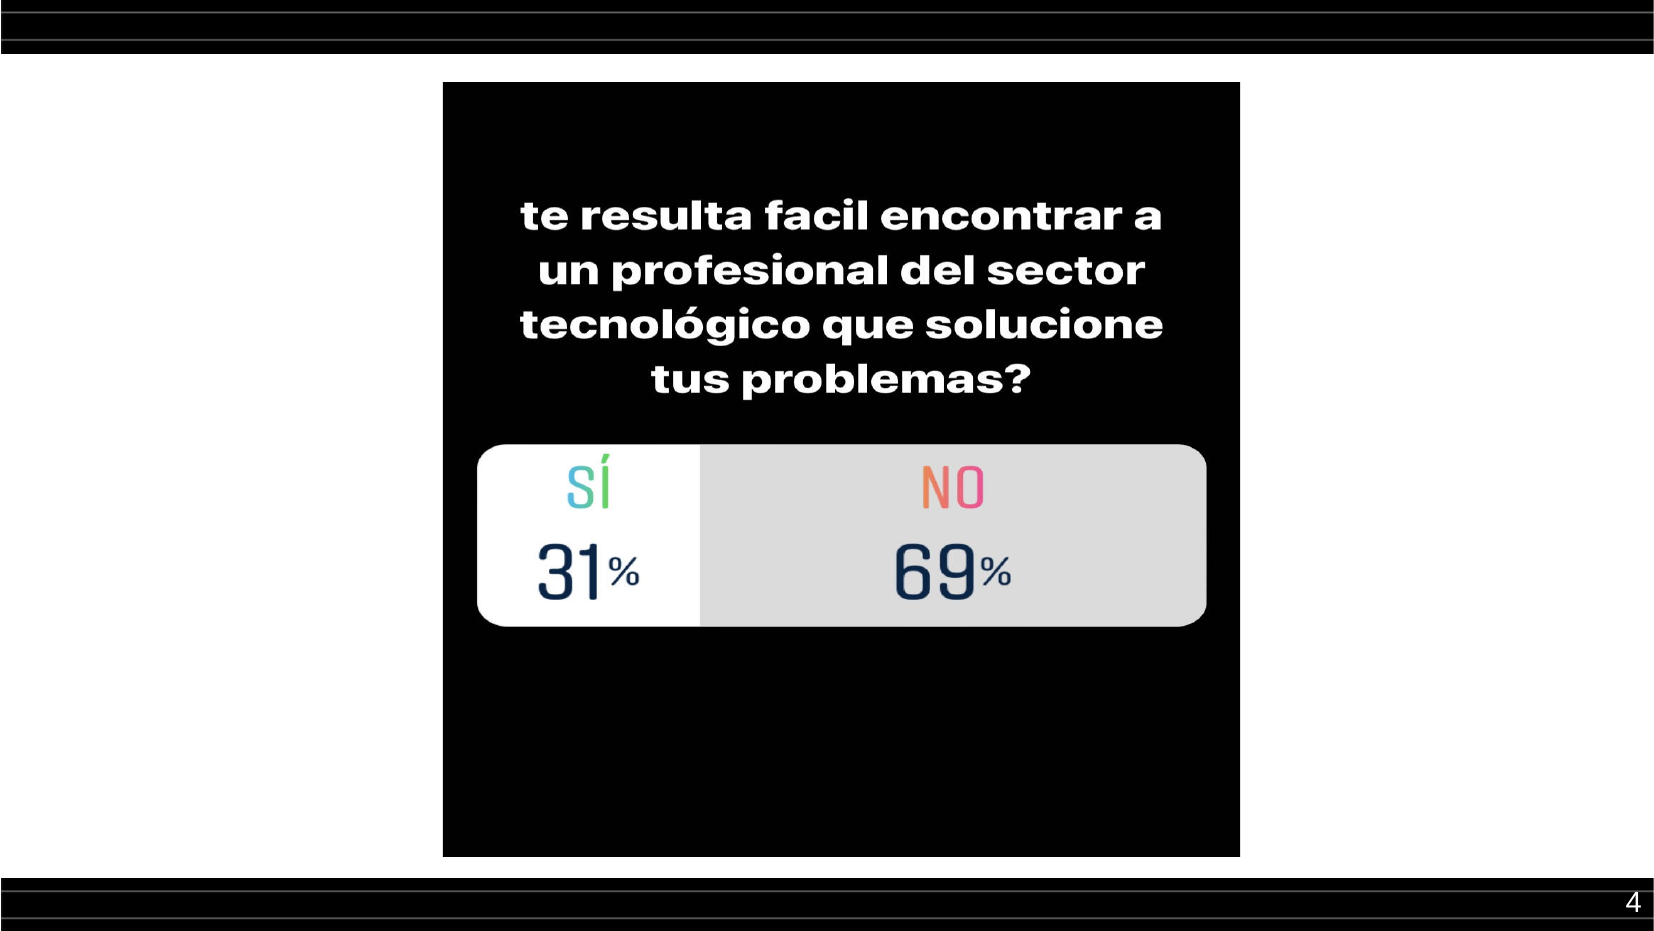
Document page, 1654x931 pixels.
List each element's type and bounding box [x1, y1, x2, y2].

picture [1, 0, 1654, 54]
picture [442, 82, 1241, 857]
picture [1, 878, 1654, 931]
